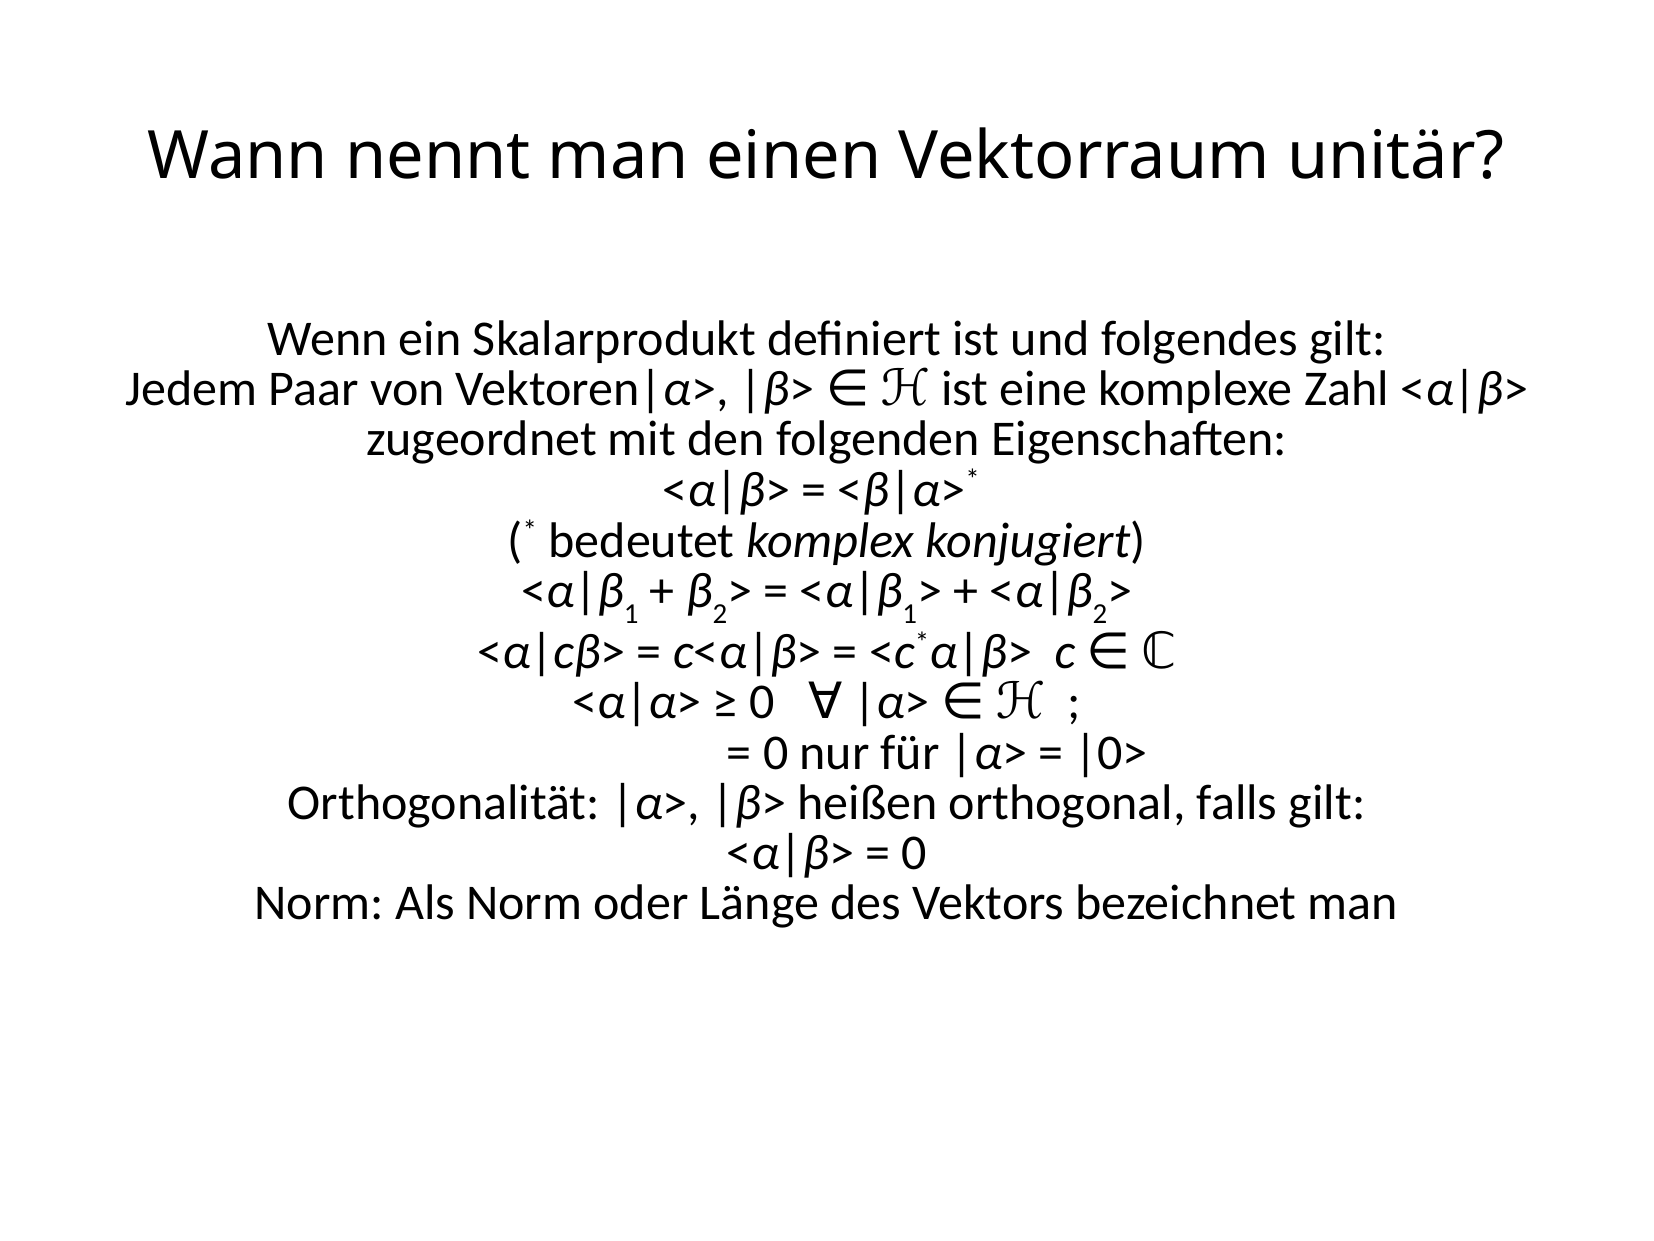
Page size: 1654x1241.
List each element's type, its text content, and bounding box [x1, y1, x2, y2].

subtitle Wenn ein Skalarprodukt definiert ist und folgendes gilt: Jedem Paar von Vektoren|α>, |β> ∈ ℋ ist eine komplexe Zahl <α|β> zugeordnet mit den folgenden Eigenschaften: <α|β> = <β|α>* (* bedeutet komplex konjugiert) <α|β1 + β2> = <α|β1> + <α|β2> <α|cβ> = c<α|β> = <c*α|β> c ∈ ℂ <α|α> ≥ 0 ∀ |α> ∈ ℋ ; = 0 nur für |α> = |0> Orthogonalität: |α>, |β> heißen orthogonal, falls gilt: <α|β> = 0 Norm: Als Norm oder Länge des Vektors bezeichnet man [82, 247, 1571, 1052]
title Wann nennt man einen Vektorraum unitär? [82, 49, 1571, 247]
